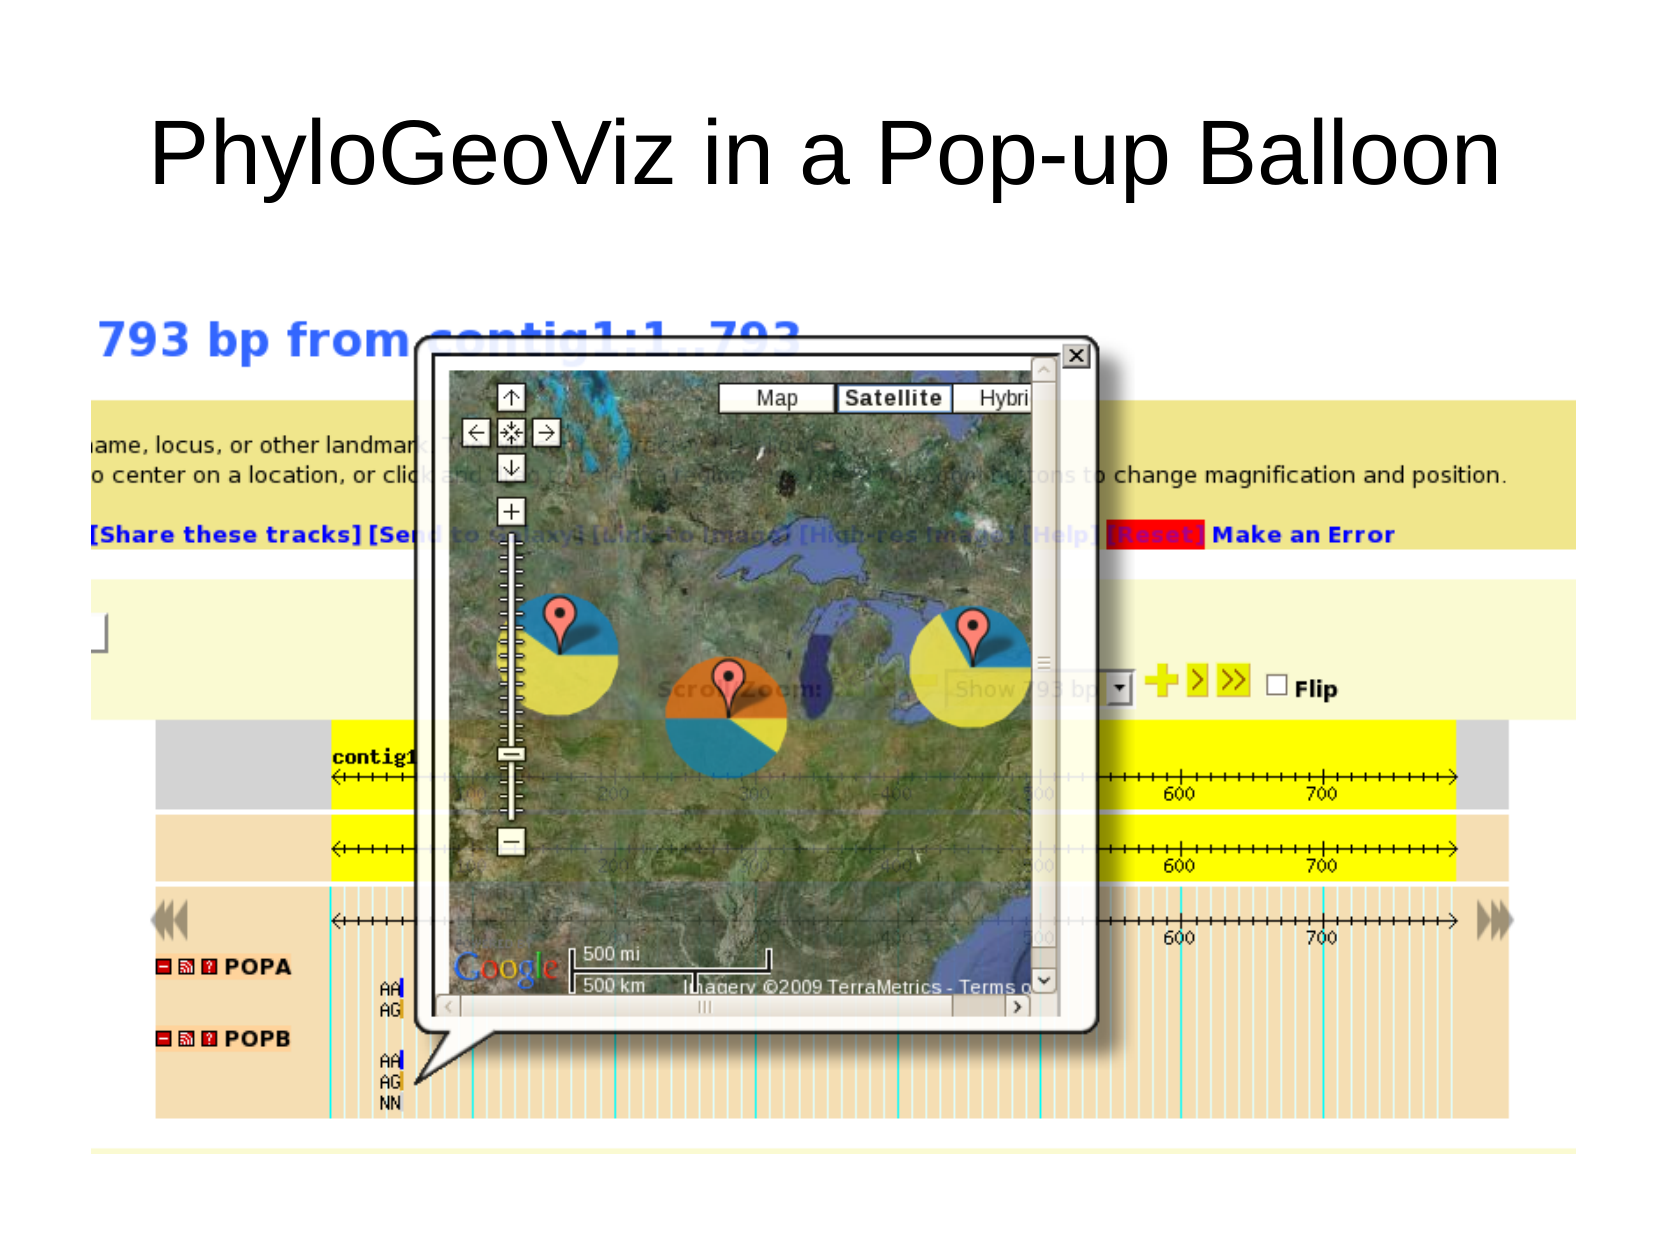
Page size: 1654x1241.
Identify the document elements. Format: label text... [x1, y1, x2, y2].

picture [91, 297, 1576, 1154]
title PhyloGeoViz in a Pop-up Balloon [82, 56, 1571, 250]
